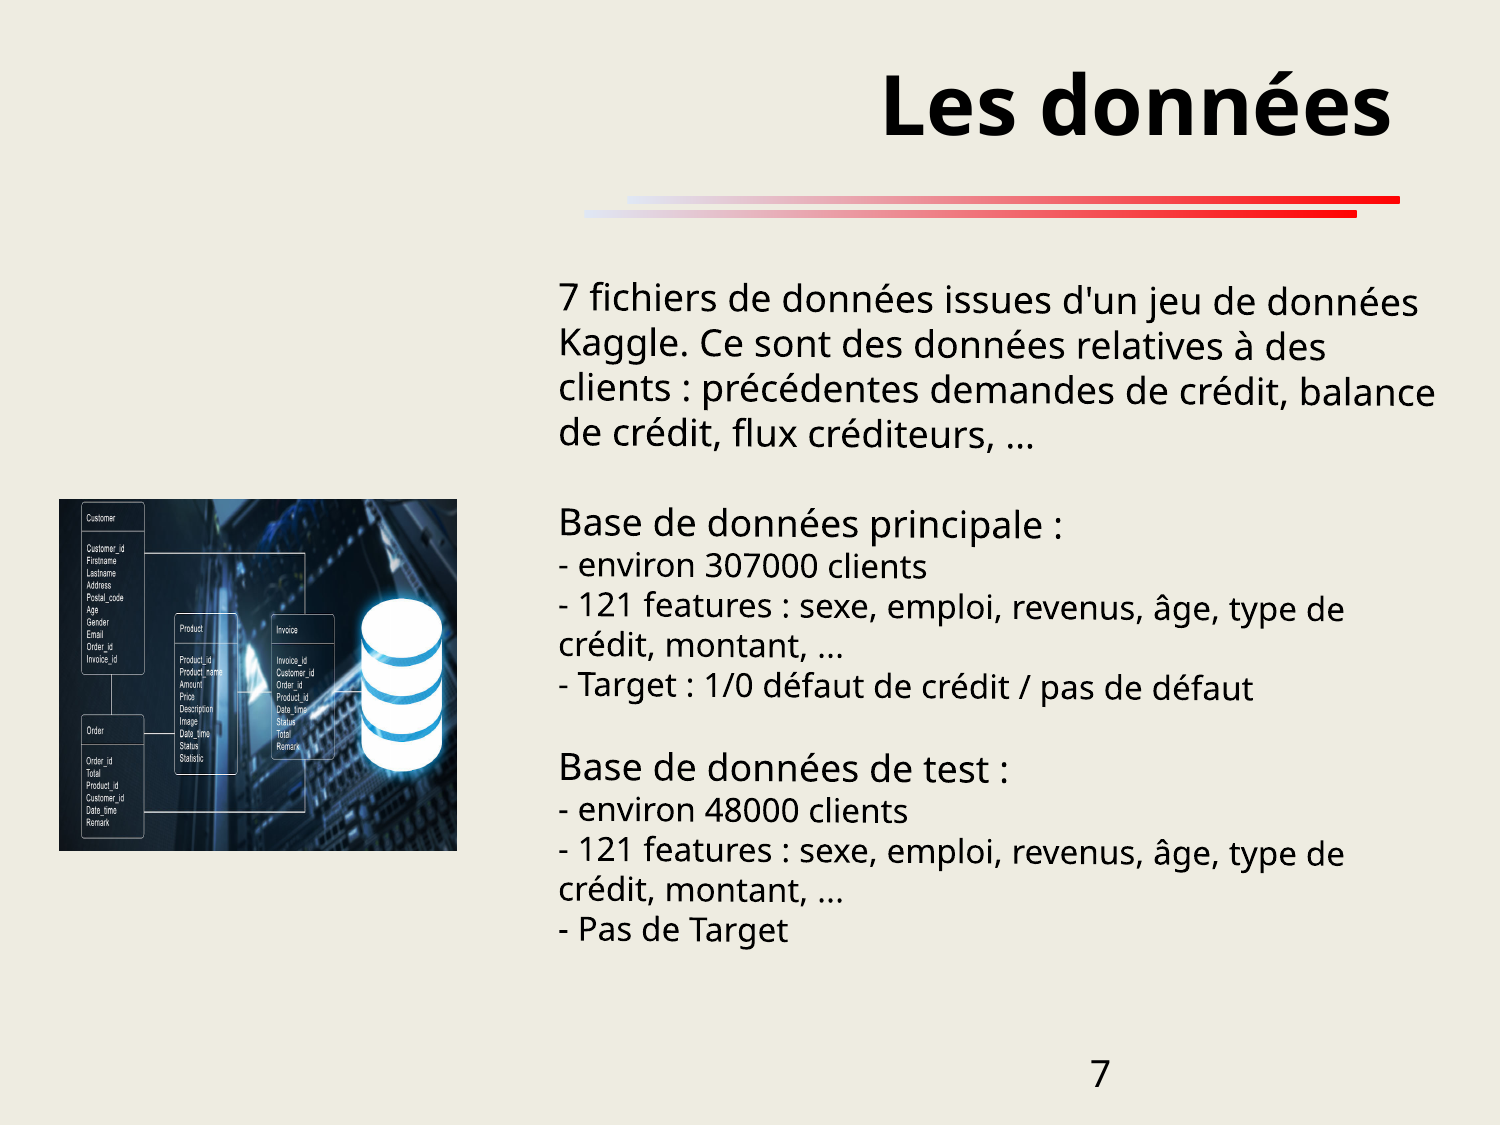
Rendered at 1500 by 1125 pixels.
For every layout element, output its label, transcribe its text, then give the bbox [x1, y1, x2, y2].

slide_number <numéro> [1074, 1042, 1425, 1103]
text_box 7 fichiers de données issues d'un jeu de données Kaggle. Ce sont des données relatives à des clients : précédentes demandes de crédit, balance de crédit, flux créditeurs, … Base de données principale : - environ 307000 clients - 121 features : sexe, emploi, revenus, âge, type de crédit, montant, ... - Target : 1/0 défaut de crédit / pas de défaut Base de données de test : - environ 48000 clients - 121 features : sexe, emploi, revenus, âge, type de crédit, montant, ... - Pas de Target [543, 265, 1463, 961]
picture [59, 499, 457, 851]
text_box [627, 196, 1400, 204]
text_box [584, 210, 1357, 218]
title Les données [179, 45, 1408, 220]
